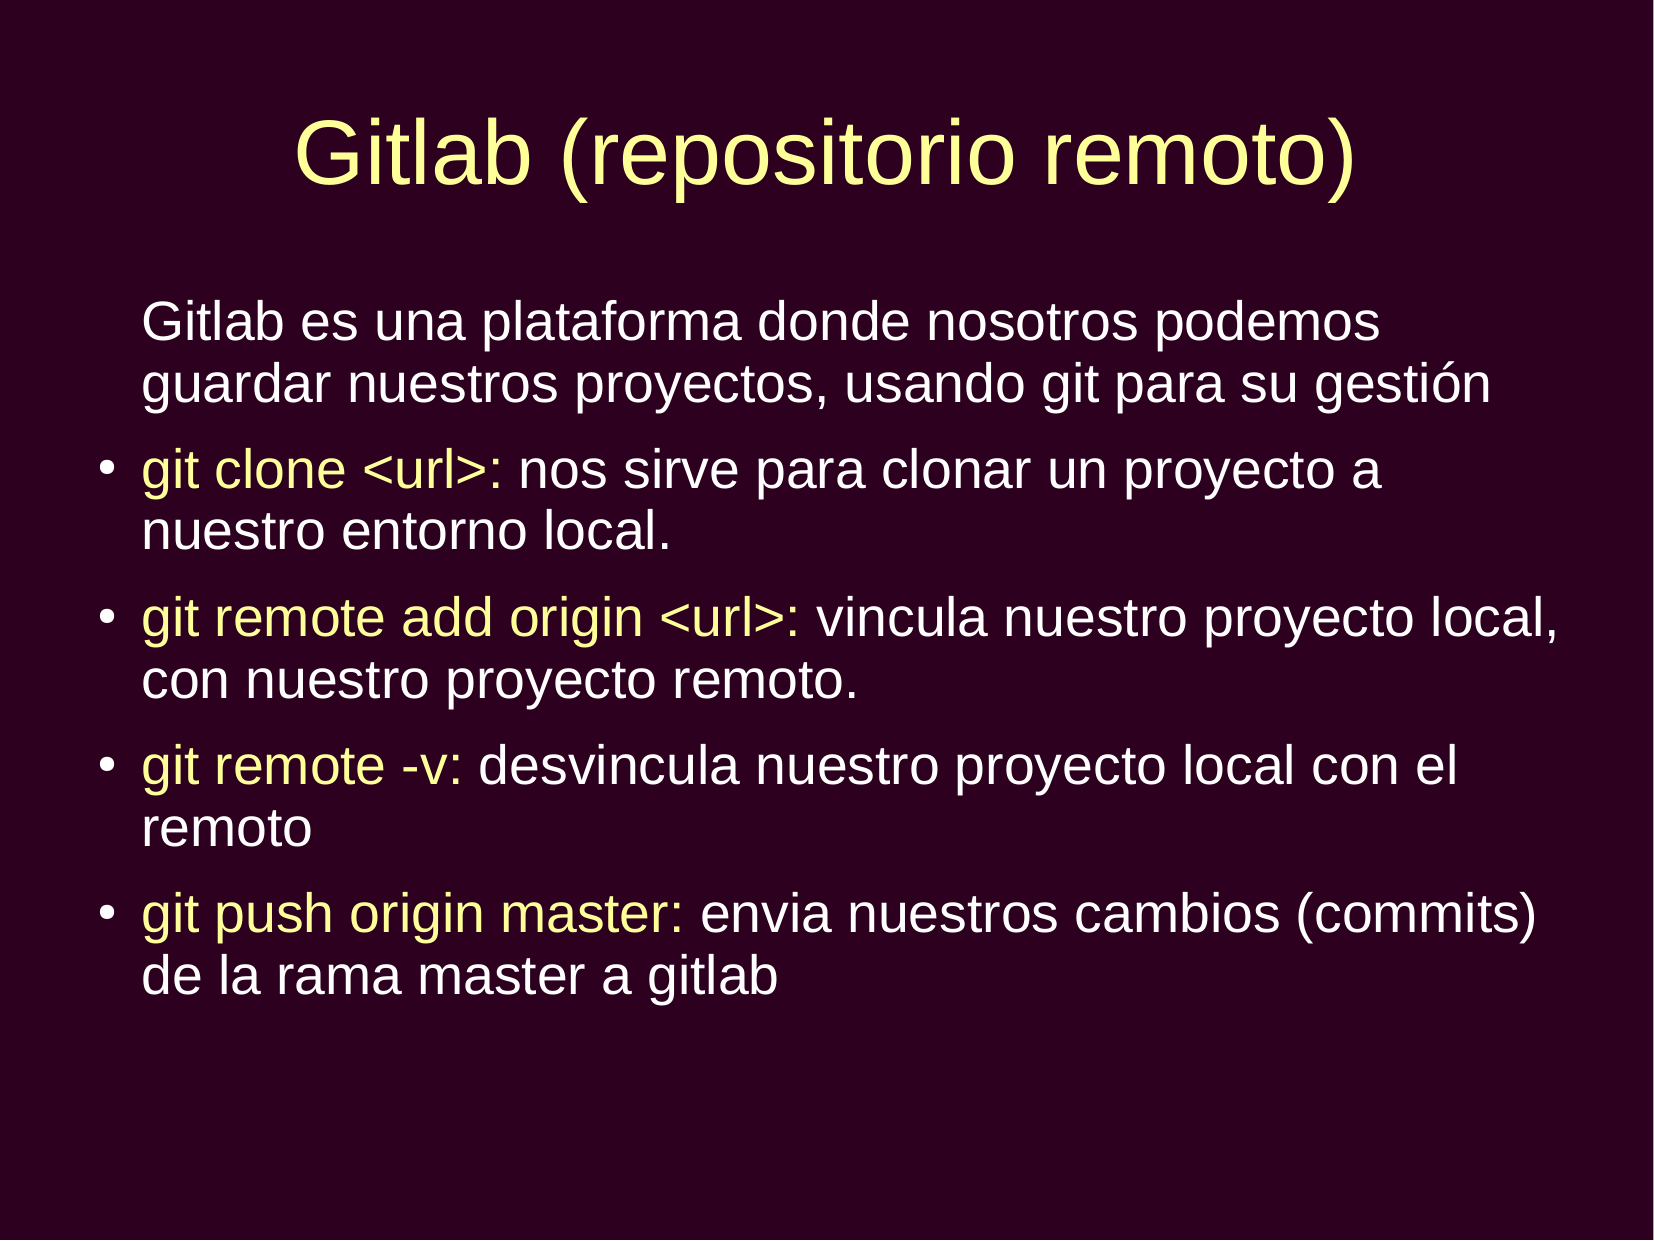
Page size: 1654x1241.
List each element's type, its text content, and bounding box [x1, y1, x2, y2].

title Gitlab (repositorio remoto) [82, 49, 1571, 257]
list Gitlab es una plataforma donde nosotros podemos guardar nuestros proyectos, usando git para su gestión git clone <url>: nos sirve para clonar un proyecto a nuestro entorno local. git remote add origin <url>: vincula nuestro proyecto local, con nuestro proyecto remoto. git remote -v: desvincula nuestro proyecto local con el remoto git push origin master: envia nuestros cambios (commits) de la rama master a gitlab [82, 290, 1571, 1010]
